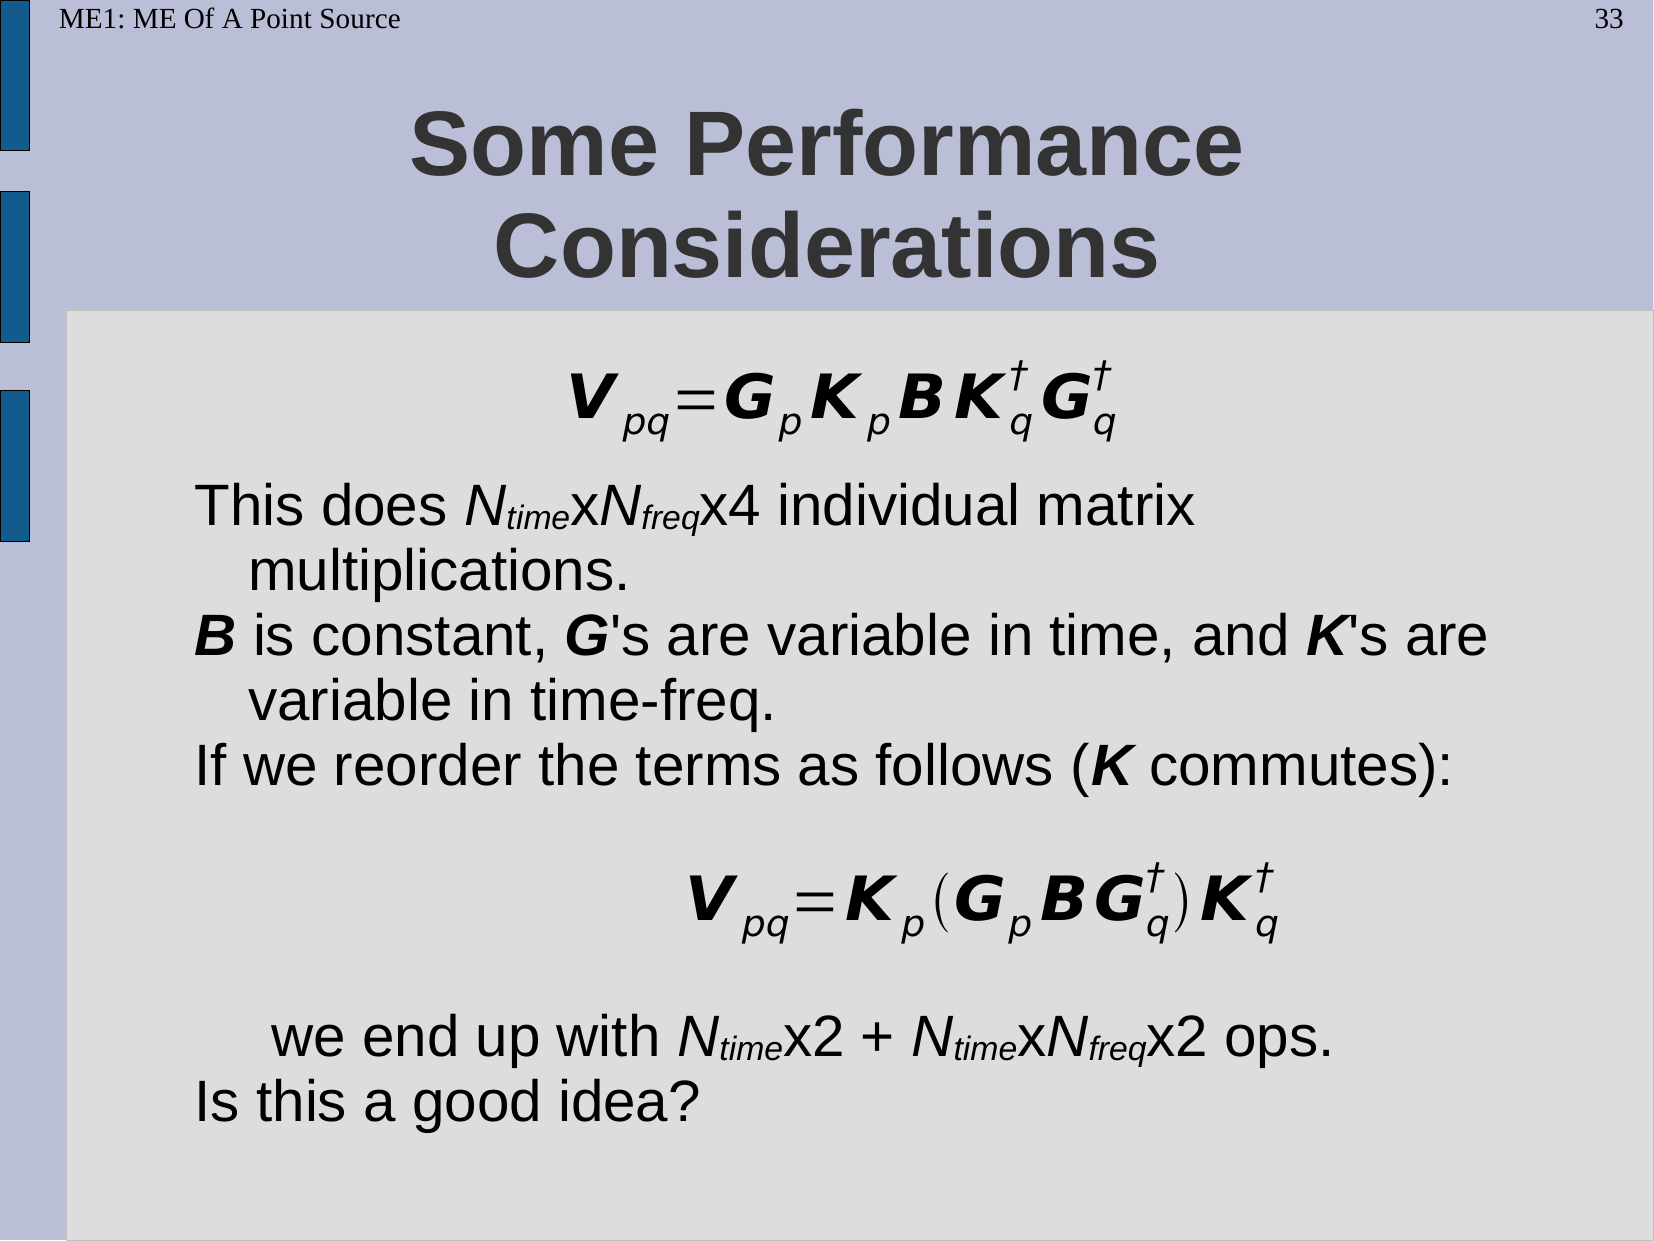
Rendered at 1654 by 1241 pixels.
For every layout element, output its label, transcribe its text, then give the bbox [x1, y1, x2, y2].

chart [559, 354, 1123, 444]
list This does NtimexNfreqx4 individual matrix multiplications. B is constant, G's are variable in time, and K's are variable in time-freq. If we reorder the terms as follows (K commutes): [177, 472, 1590, 898]
title Some Performance Considerations [121, 87, 1534, 302]
chart [679, 856, 1285, 946]
list we end up with Ntimex2 + NtimexNfreqx2 ops. Is this a good idea? [177, 1003, 1590, 1241]
